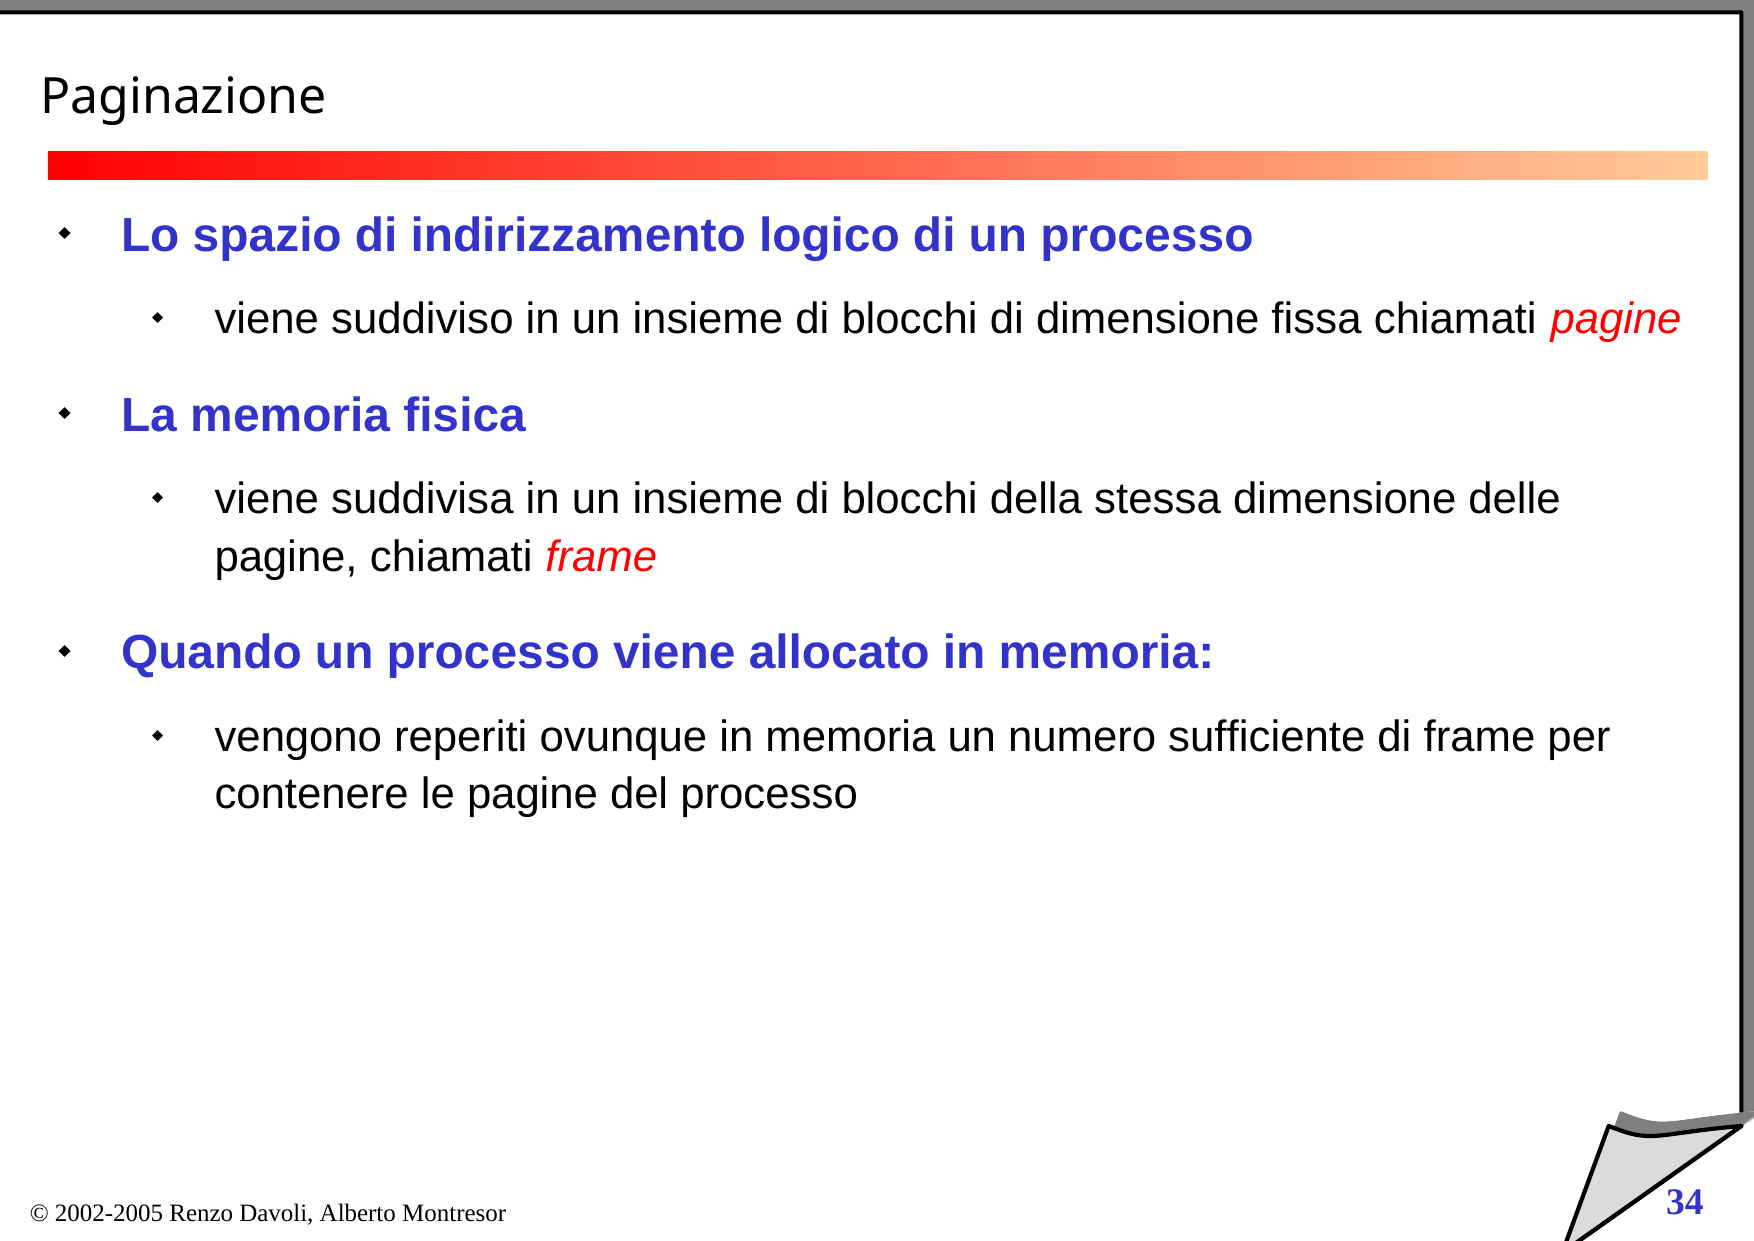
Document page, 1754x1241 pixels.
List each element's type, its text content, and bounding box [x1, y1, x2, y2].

list Lo spazio di indirizzamento logico di un processo viene suddiviso in un insieme di blocchi di dimensione fissa chiamati pagine La memoria fisica viene suddivisa in un insieme di blocchi della stessa dimensione delle pagine, chiamati frame Quando un processo viene allocato in memoria: vengono reperiti ovunque in memoria un numero sufficiente di frame per contenere le pagine del processo [58, 206, 1696, 943]
title Paginazione [40, 49, 1714, 144]
